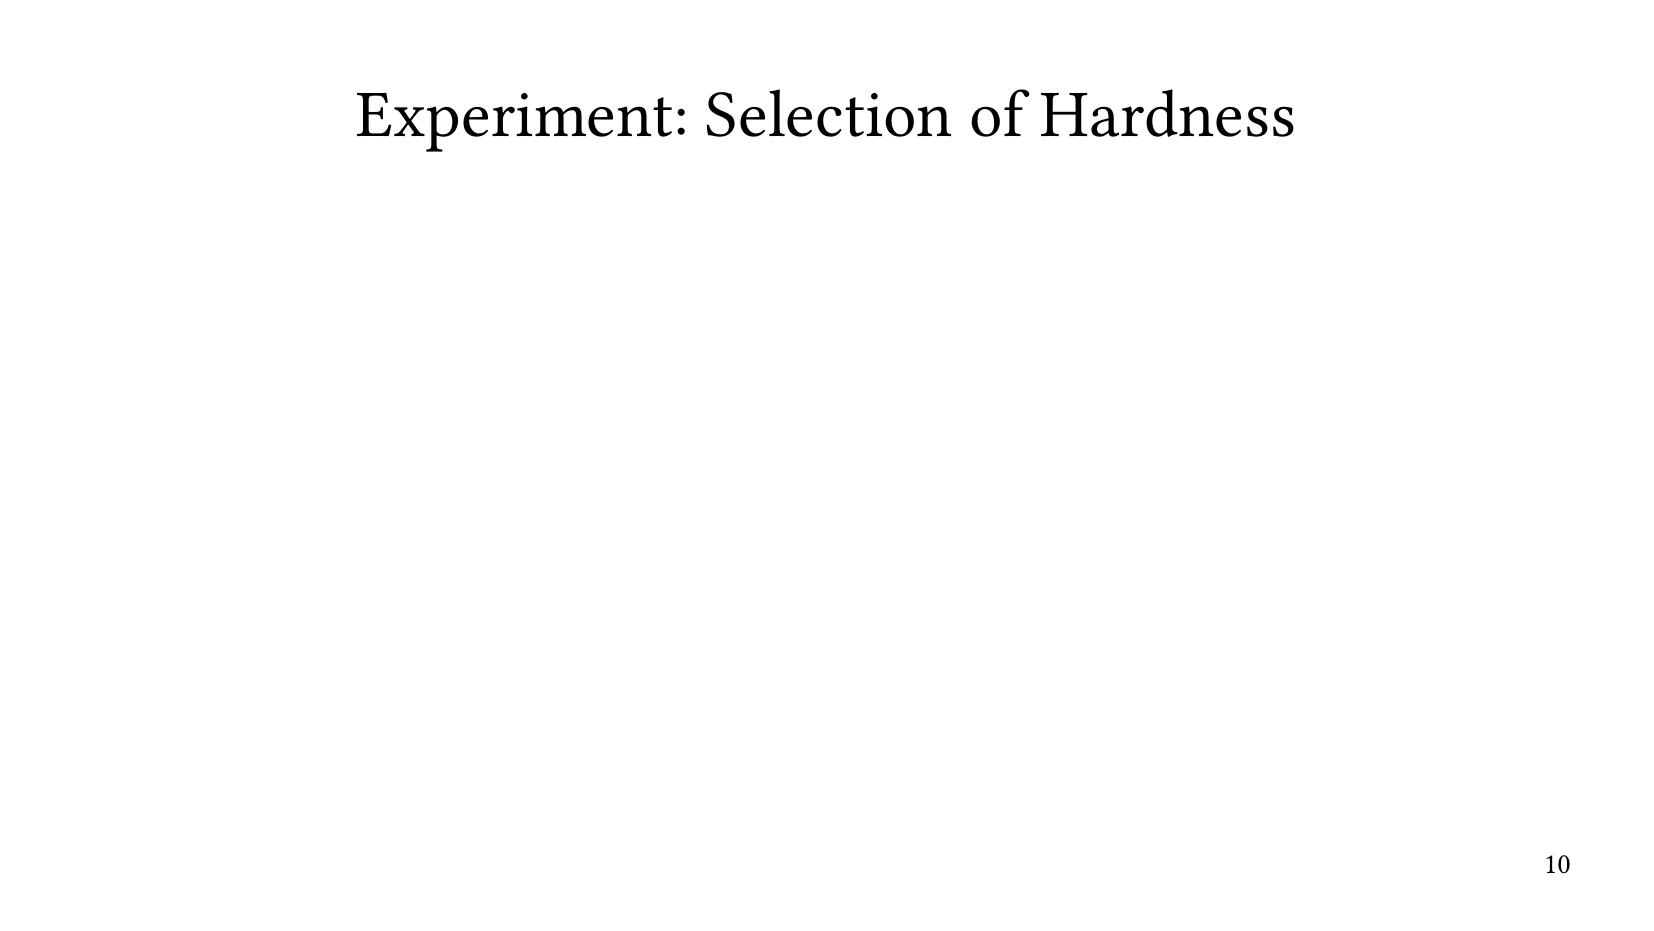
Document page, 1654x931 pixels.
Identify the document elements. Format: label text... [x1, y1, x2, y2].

title Experiment: Selection of Hardness [82, 37, 1571, 193]
